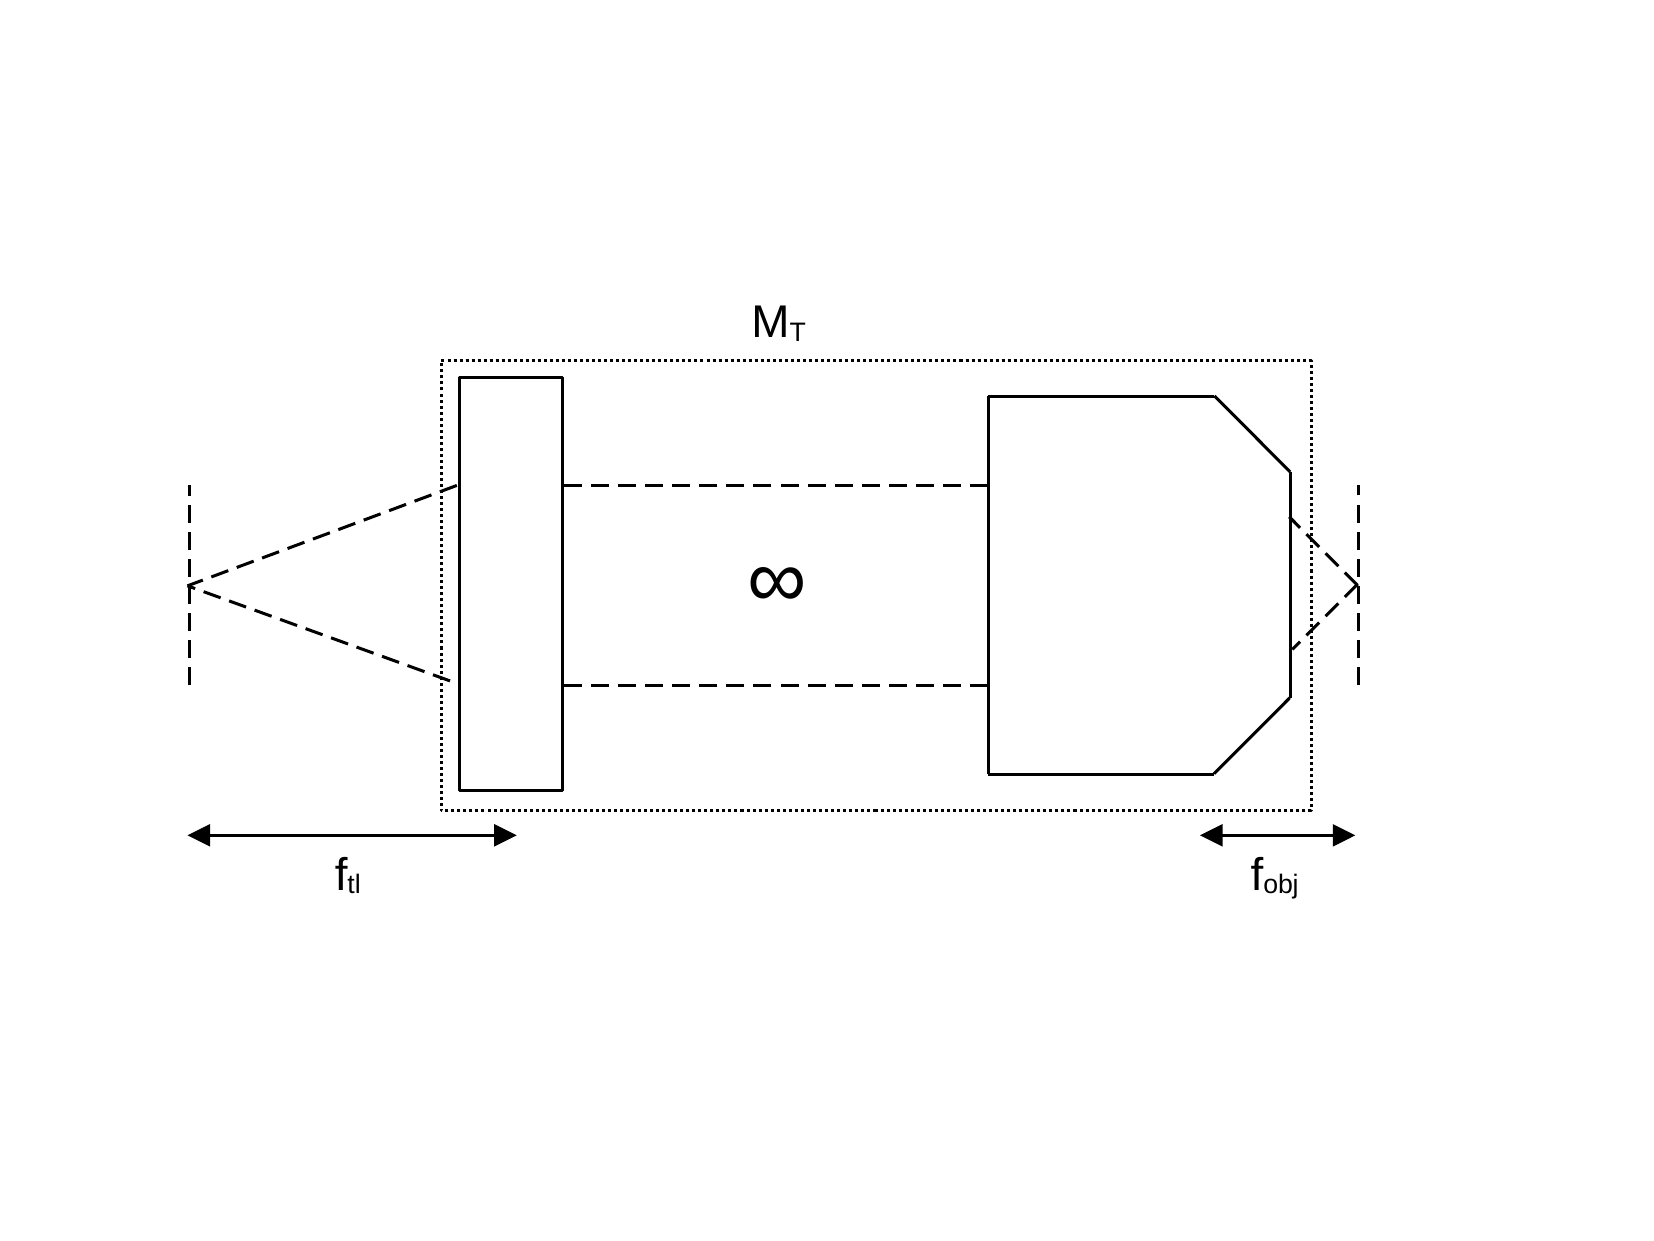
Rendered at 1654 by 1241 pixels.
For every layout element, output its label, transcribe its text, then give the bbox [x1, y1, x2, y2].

text_box ∞ [732, 525, 809, 634]
text_box MT [712, 288, 845, 375]
text_box fobj [1218, 841, 1332, 917]
text_box ftl [291, 841, 404, 917]
